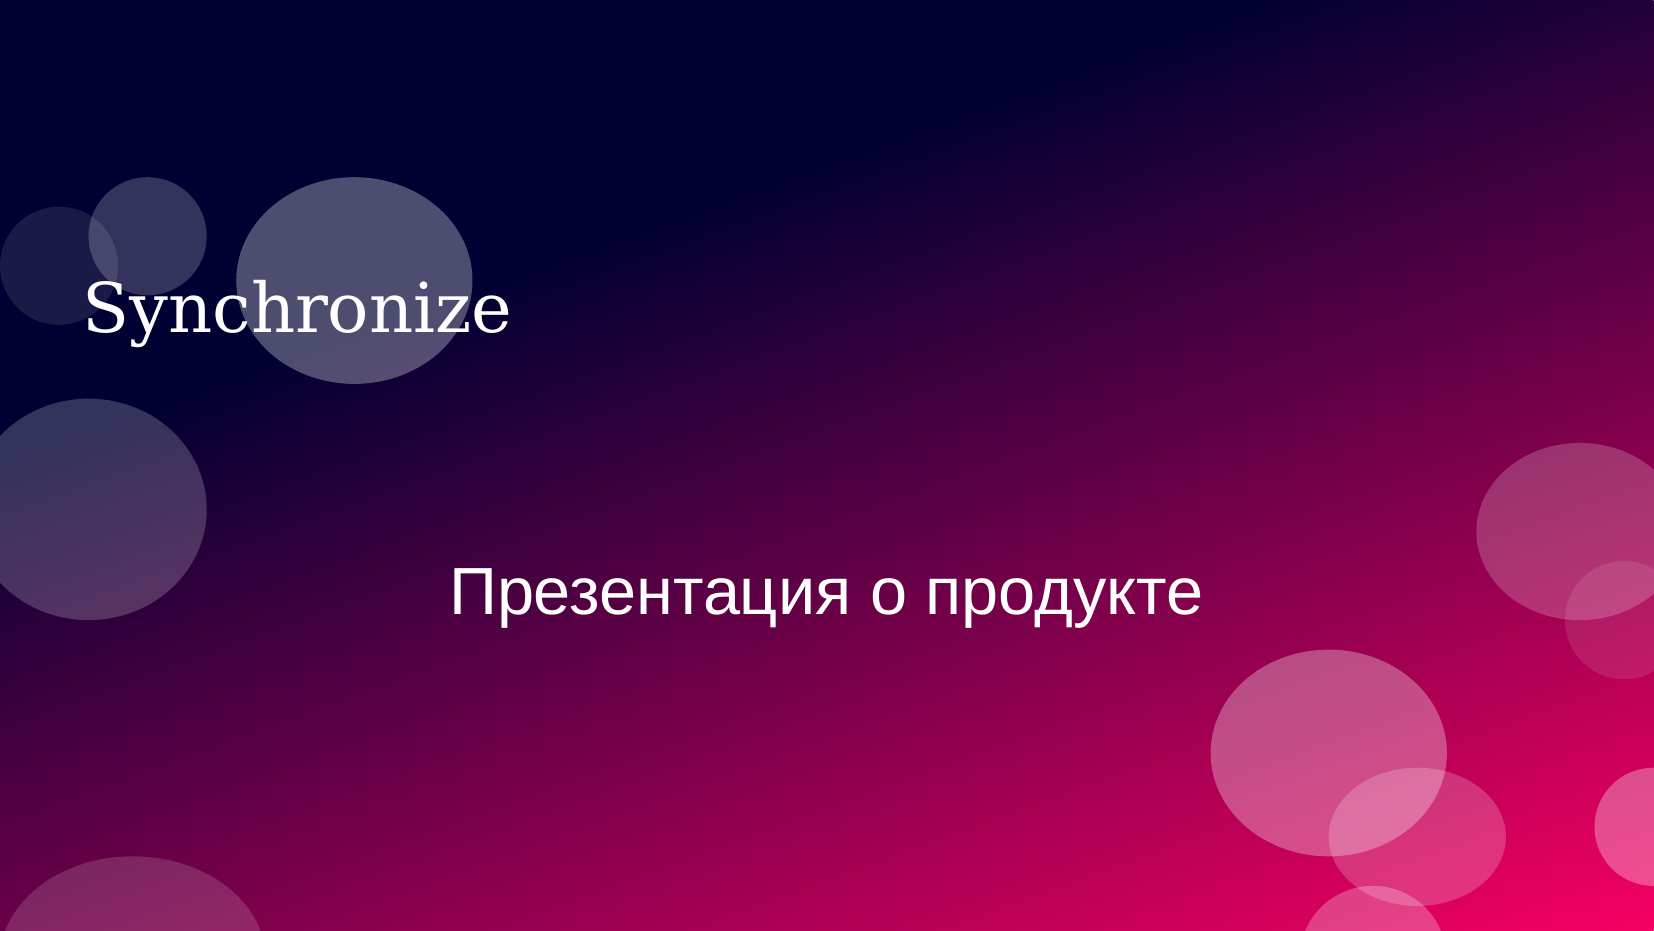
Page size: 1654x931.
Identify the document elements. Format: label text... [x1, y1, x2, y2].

title Synchronize [82, 234, 1571, 390]
subtitle Презентация о продукте [82, 425, 1571, 758]
